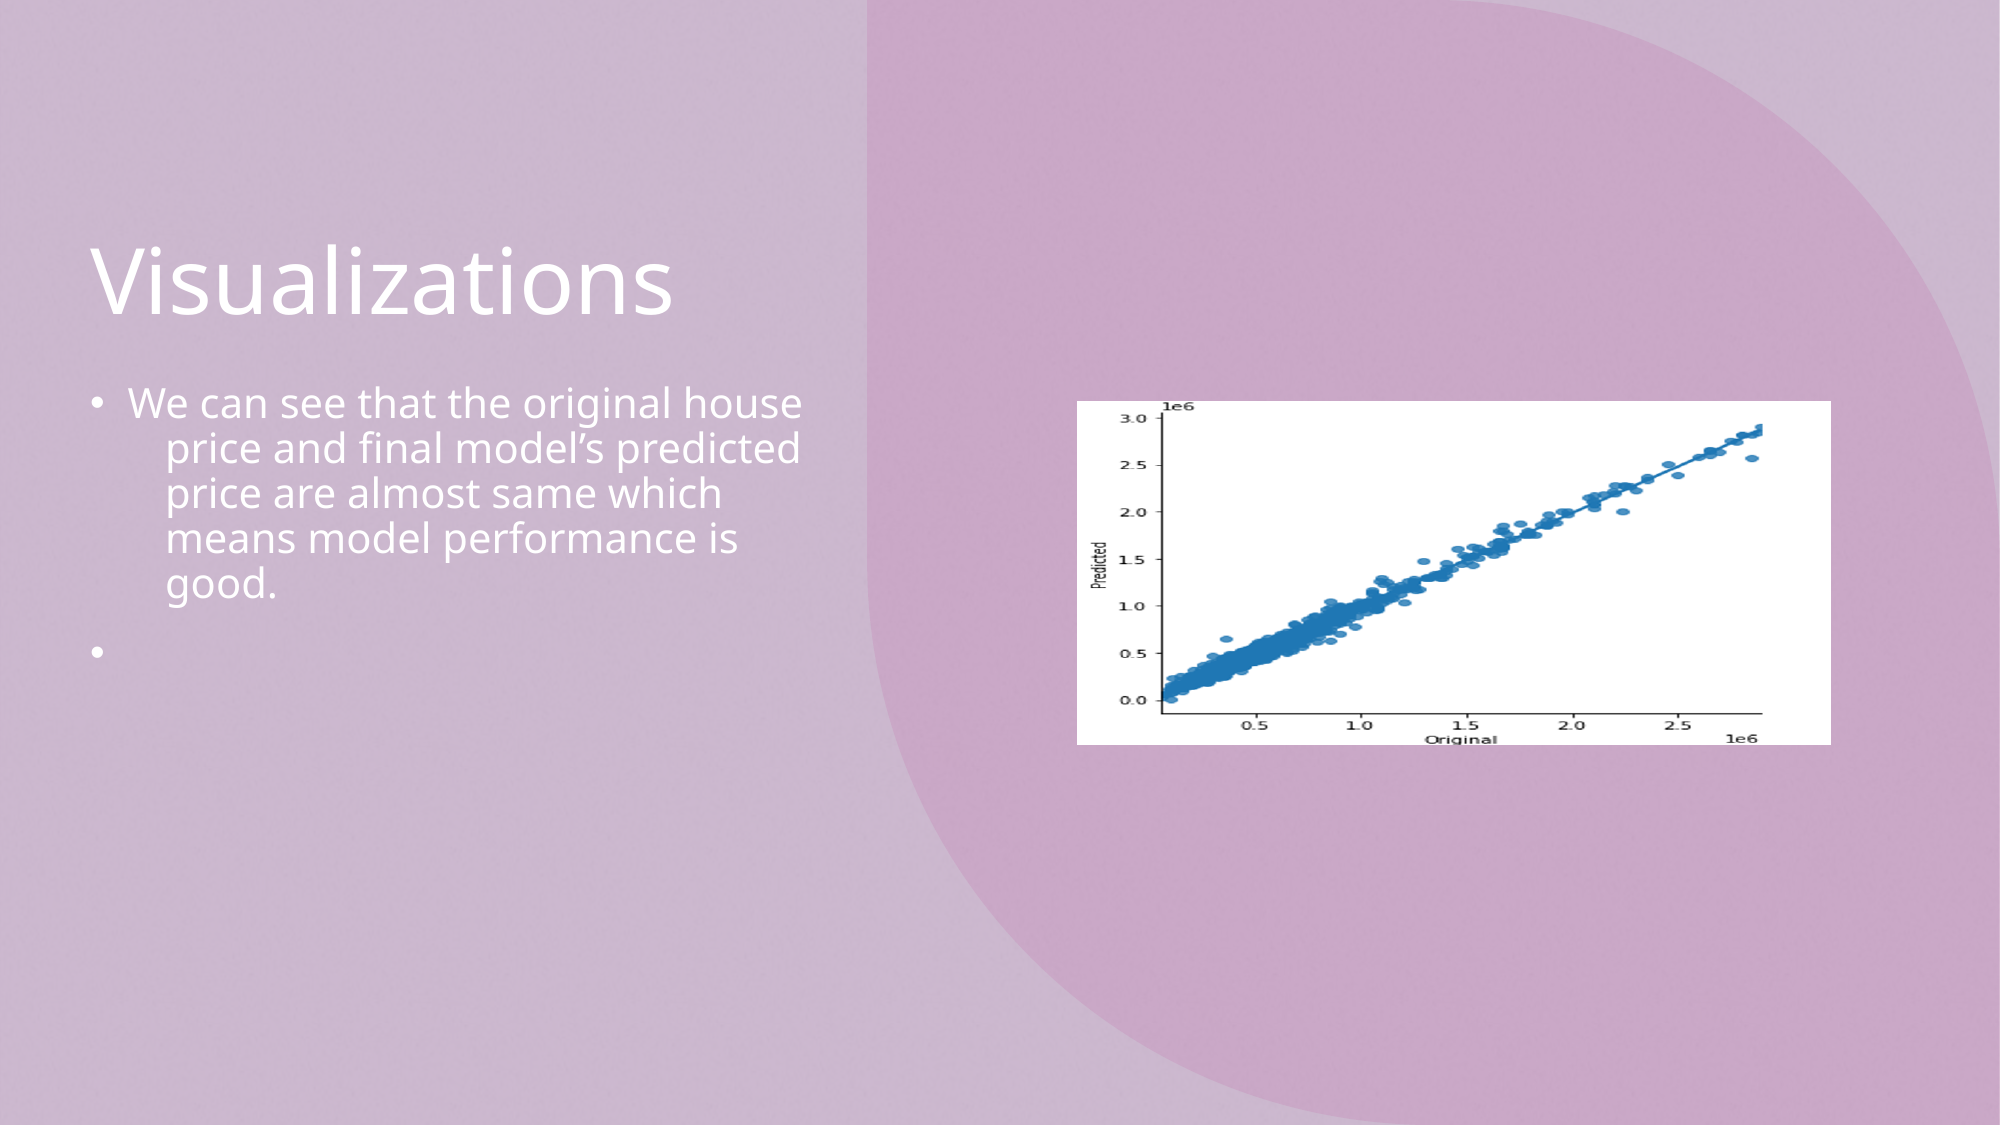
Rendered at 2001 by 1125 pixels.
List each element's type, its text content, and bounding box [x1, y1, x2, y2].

list We can see that the original house price and final model’s predicted price are almost same which means model performance is good. [75, 375, 837, 1013]
title Visualizations [75, 124, 837, 342]
picture [1077, 401, 1831, 745]
text_box [0, 0, 2000, 1125]
